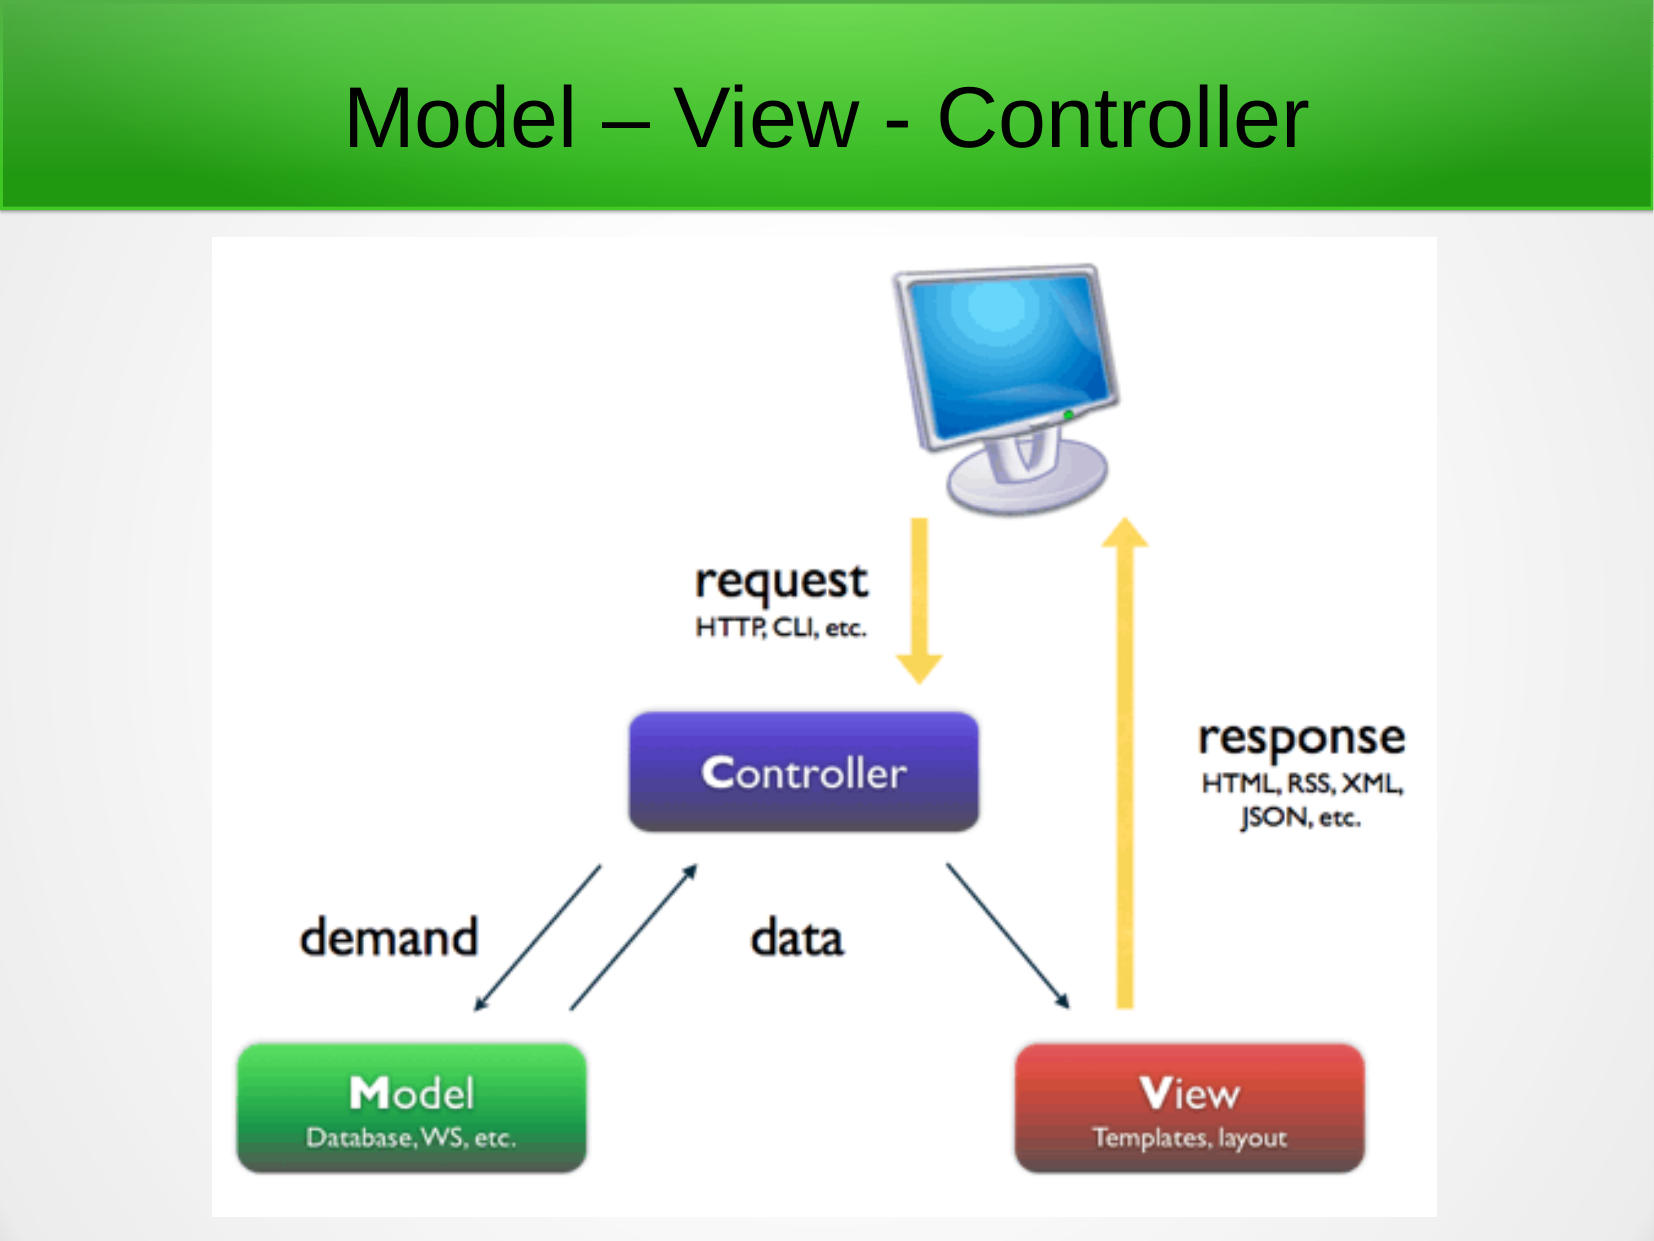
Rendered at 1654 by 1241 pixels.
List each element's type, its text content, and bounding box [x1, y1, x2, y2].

picture [212, 237, 1437, 1217]
title Model – View - Controller [82, 47, 1571, 189]
